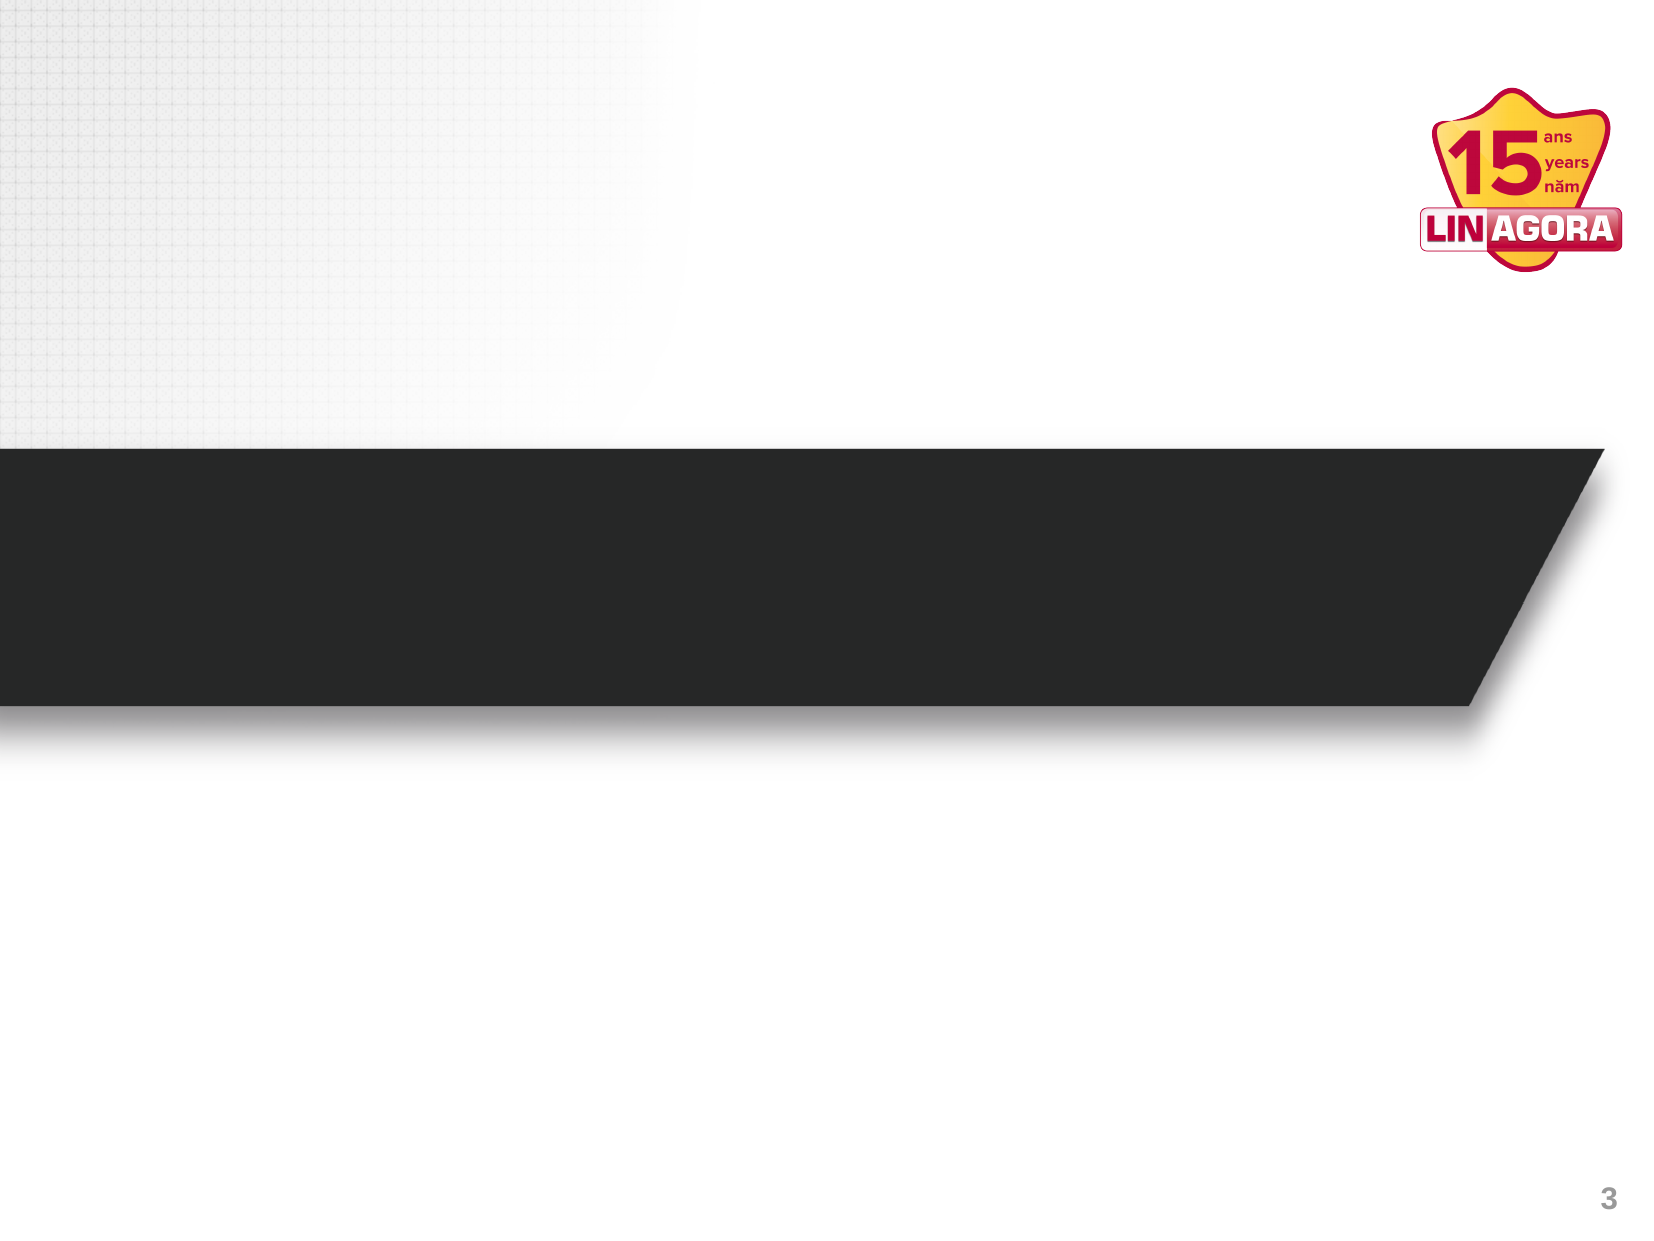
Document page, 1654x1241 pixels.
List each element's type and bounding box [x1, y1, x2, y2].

picture [1417, 76, 1625, 283]
picture [0, 0, 1630, 792]
